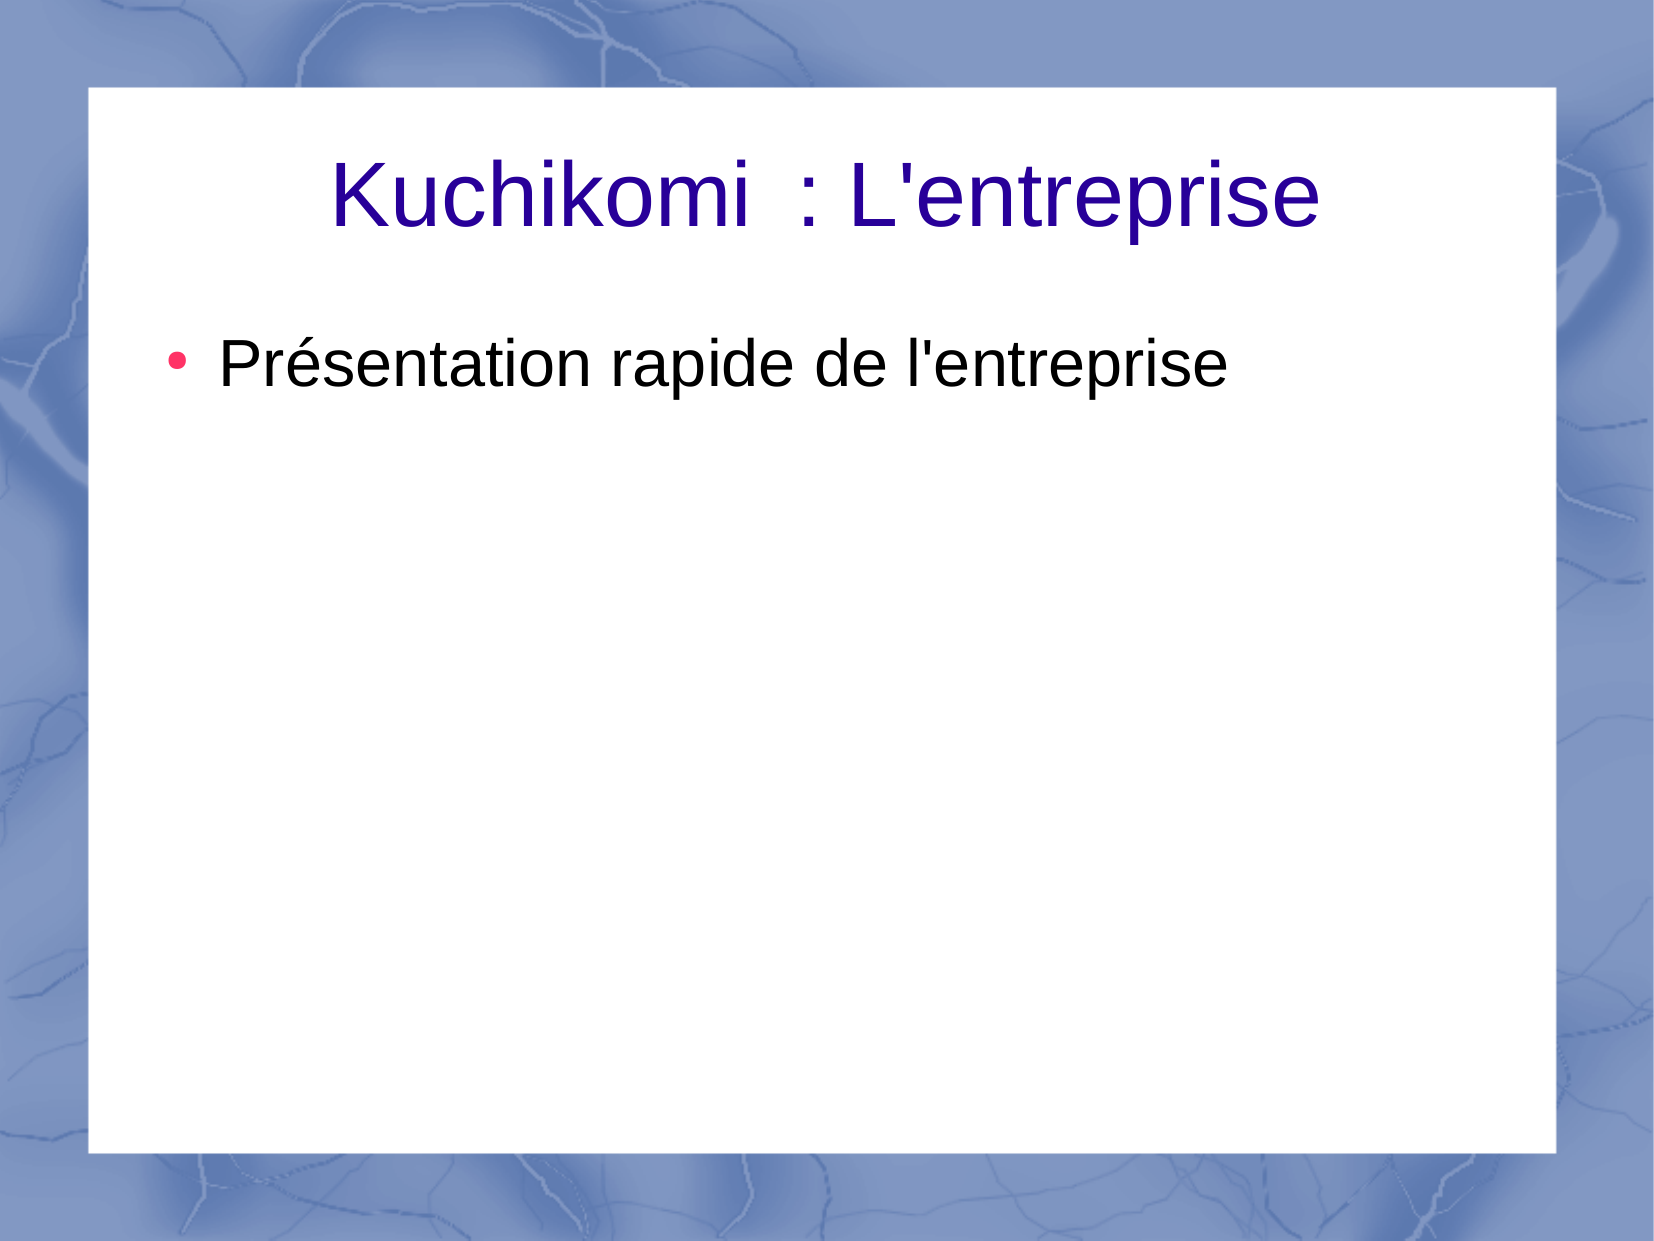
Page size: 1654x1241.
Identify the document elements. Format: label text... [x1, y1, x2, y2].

list Présentation rapide de l'entreprise [147, 325, 1506, 1045]
picture [0, 0, 1654, 1241]
title Kuchikomi : L'entreprise [118, 90, 1536, 298]
